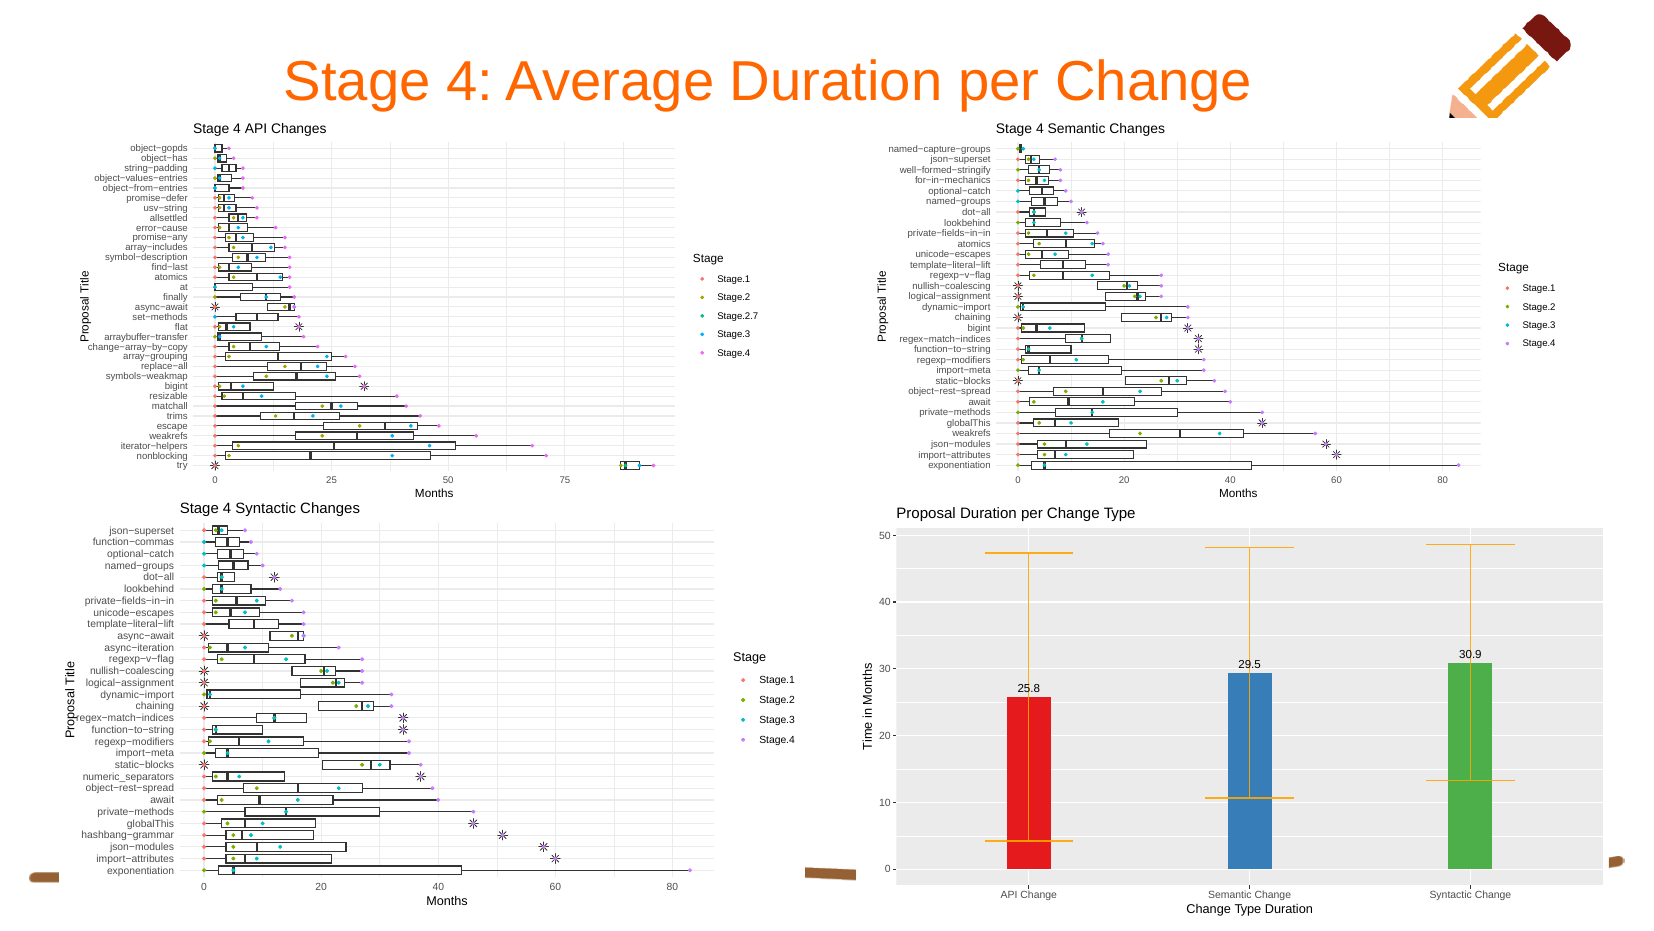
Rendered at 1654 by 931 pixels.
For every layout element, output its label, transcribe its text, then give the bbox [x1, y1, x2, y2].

picture [29, 14, 1625, 924]
title Stage 4: Average Duration per Change [88, 29, 1447, 133]
